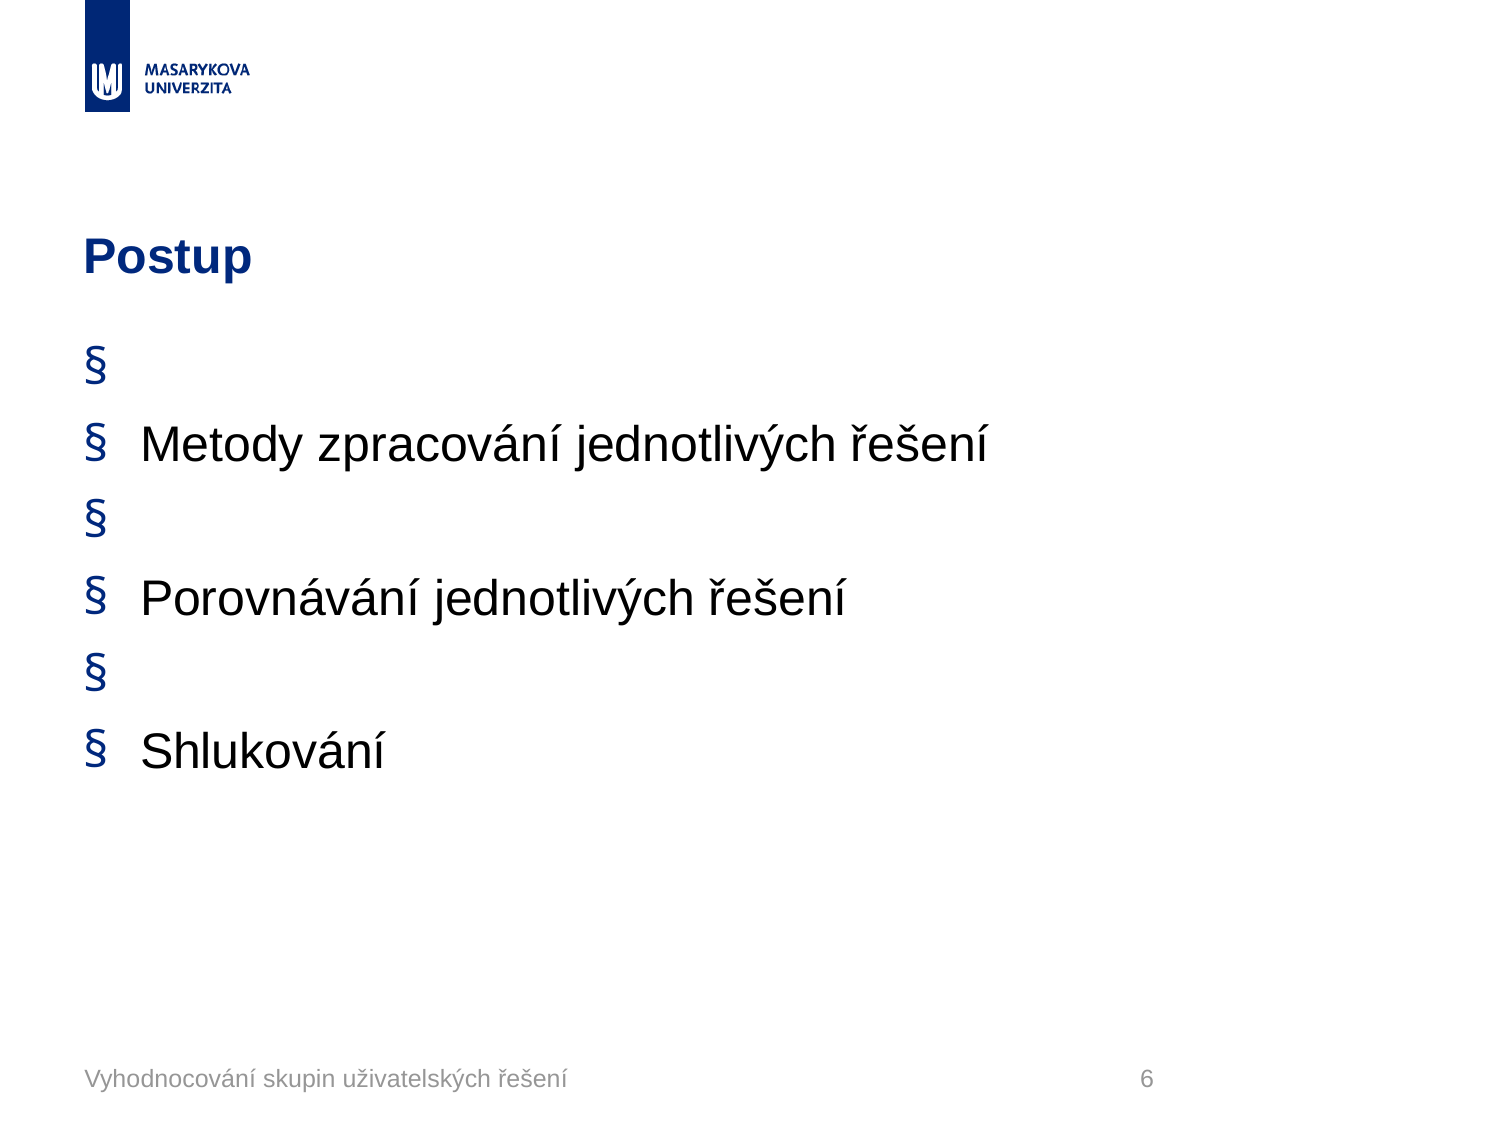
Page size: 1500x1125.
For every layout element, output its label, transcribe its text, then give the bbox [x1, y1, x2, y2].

list Metody zpracování jednotlivých řešení Porovnávání jednotlivých řešení Shlukování [83, 331, 1410, 1007]
title Postup [83, 184, 1411, 291]
text_box 6 [1125, 1025, 1428, 1101]
text_box Vyhodnocování skupin uživatelských řešení [69, 1025, 1104, 1101]
